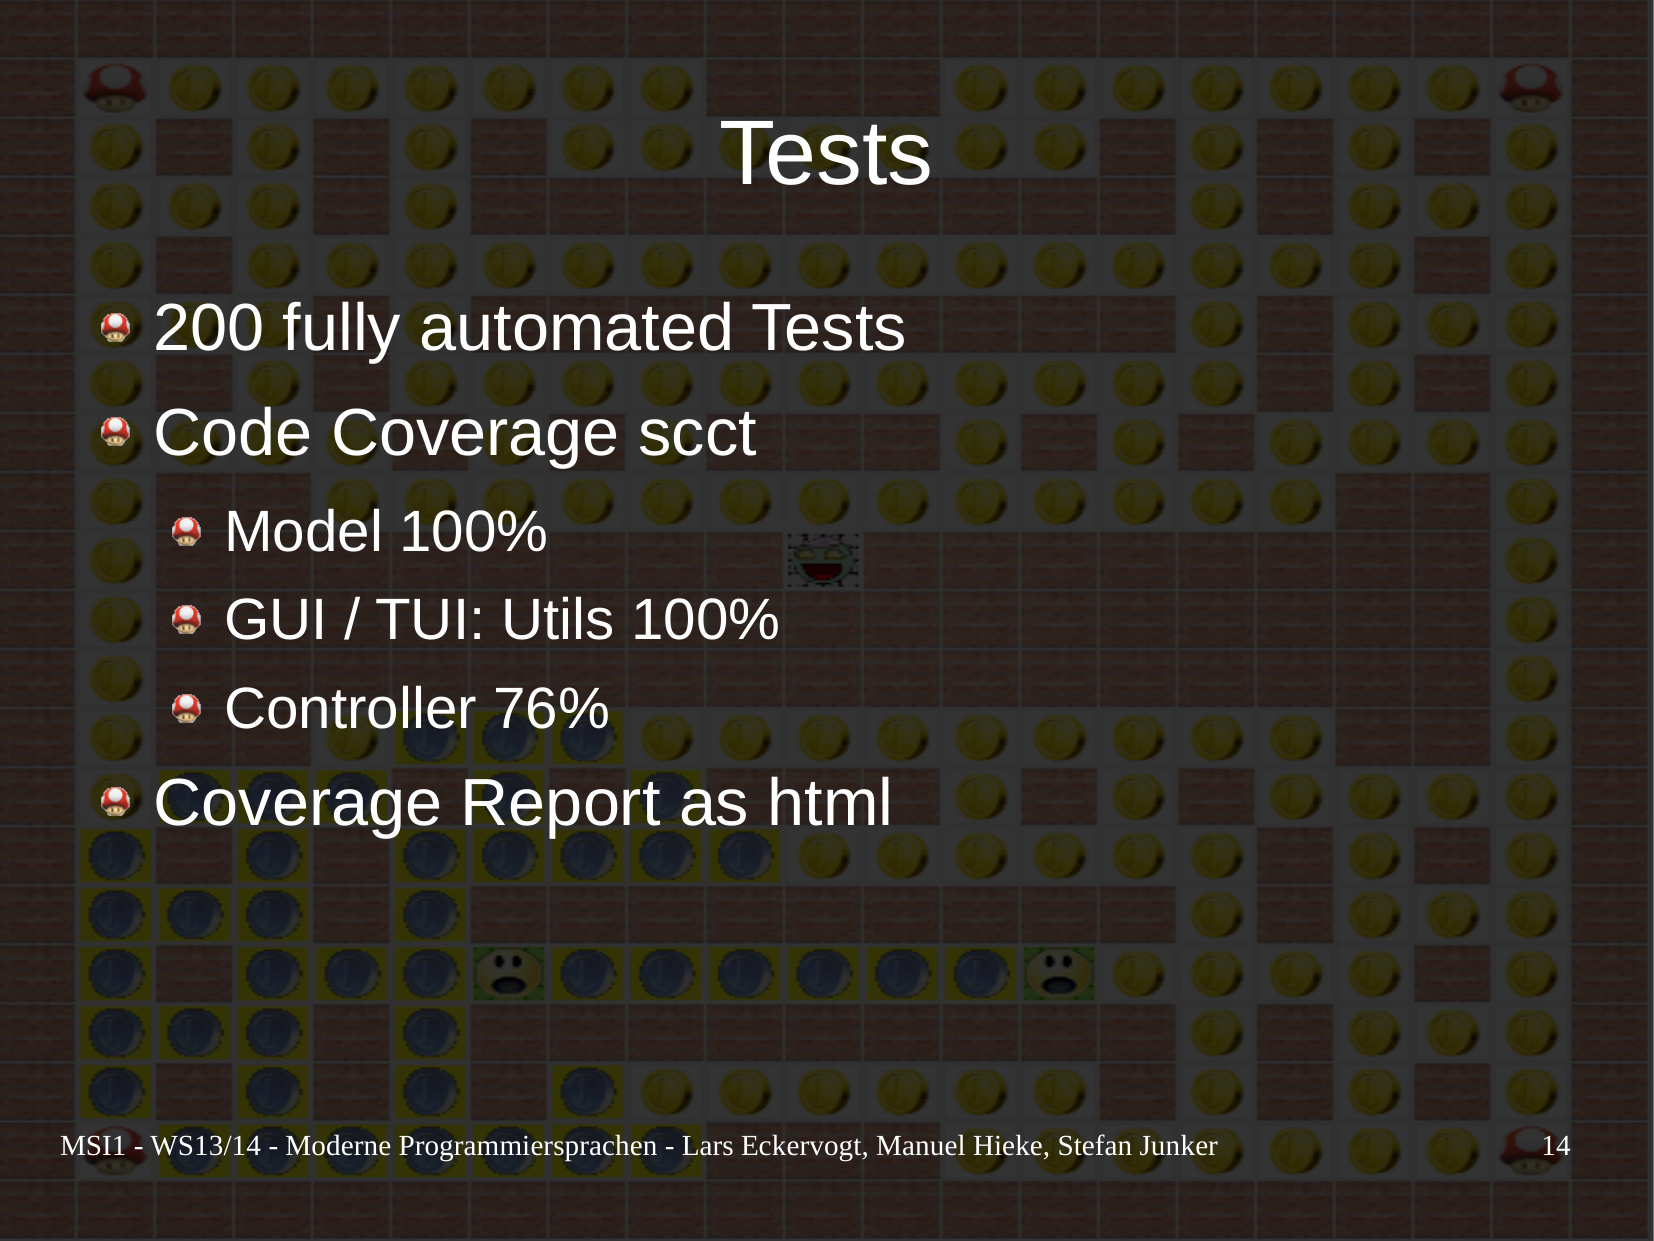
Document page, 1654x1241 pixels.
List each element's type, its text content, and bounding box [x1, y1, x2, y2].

list 200 fully automated Tests Code Coverage scct Model 100% GUI / TUI: Utils 100% Controller 76% Coverage Report as html [82, 290, 1571, 1010]
title Tests [82, 49, 1571, 257]
picture [0, 0, 1654, 1241]
